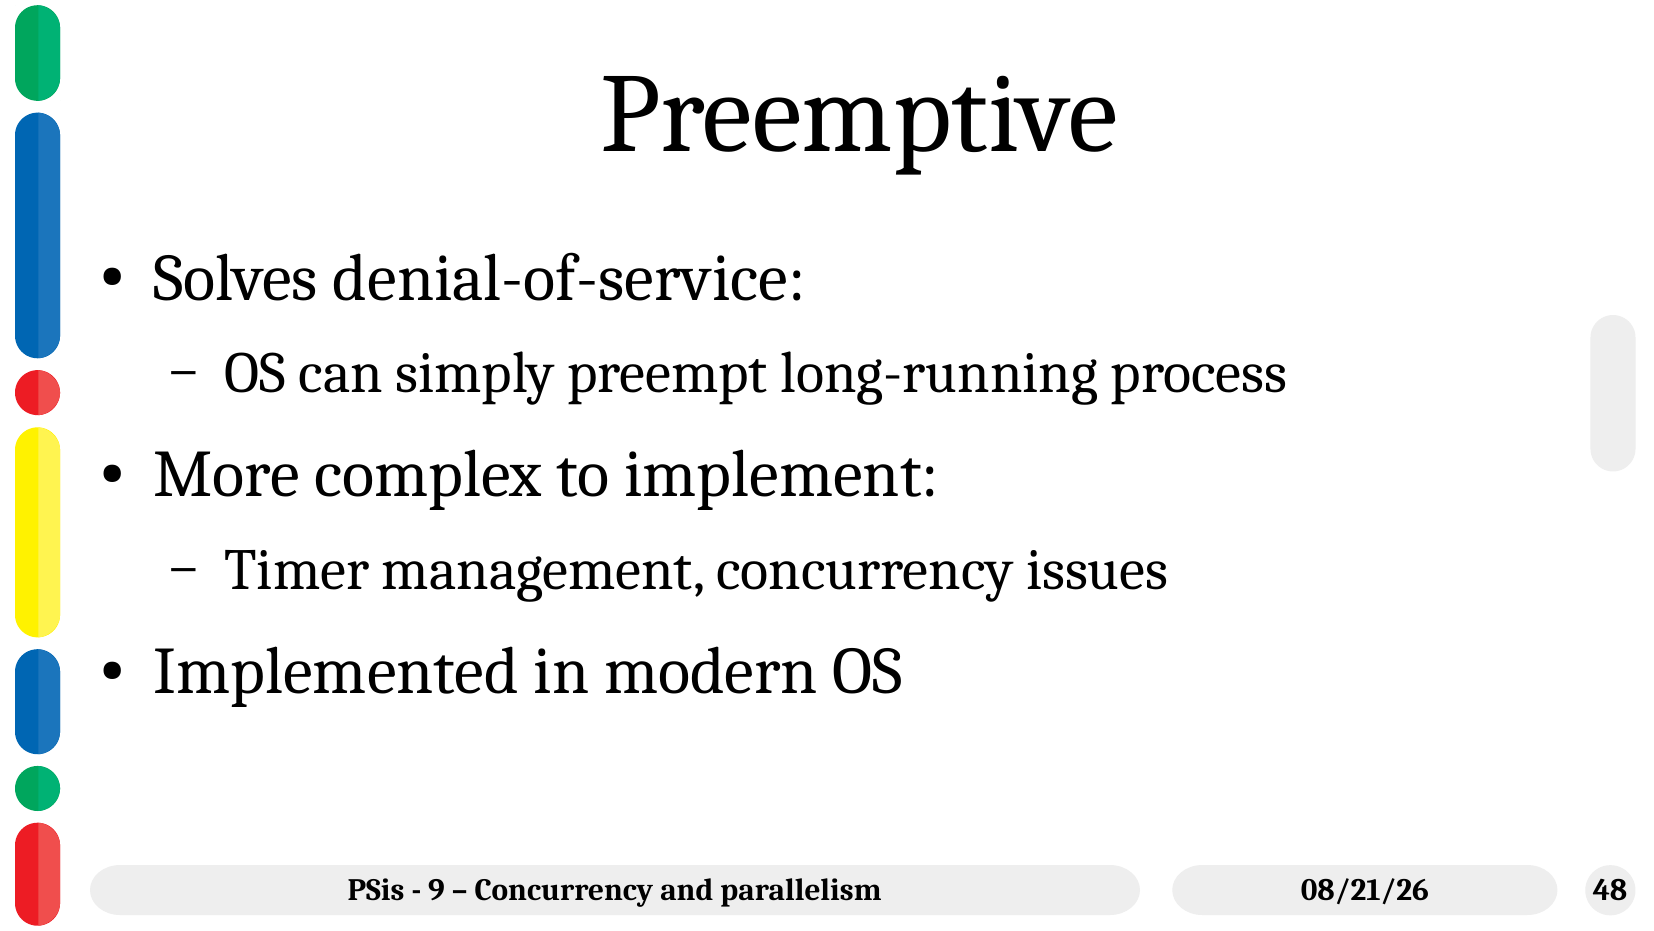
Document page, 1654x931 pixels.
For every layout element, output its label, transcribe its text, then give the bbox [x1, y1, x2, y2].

title Preemptive [82, 37, 1636, 193]
list Solves denial-of-service: OS can simply preempt long-running process More complex to implement: Timer management, concurrency issues Implemented in modern OS [82, 240, 1571, 866]
